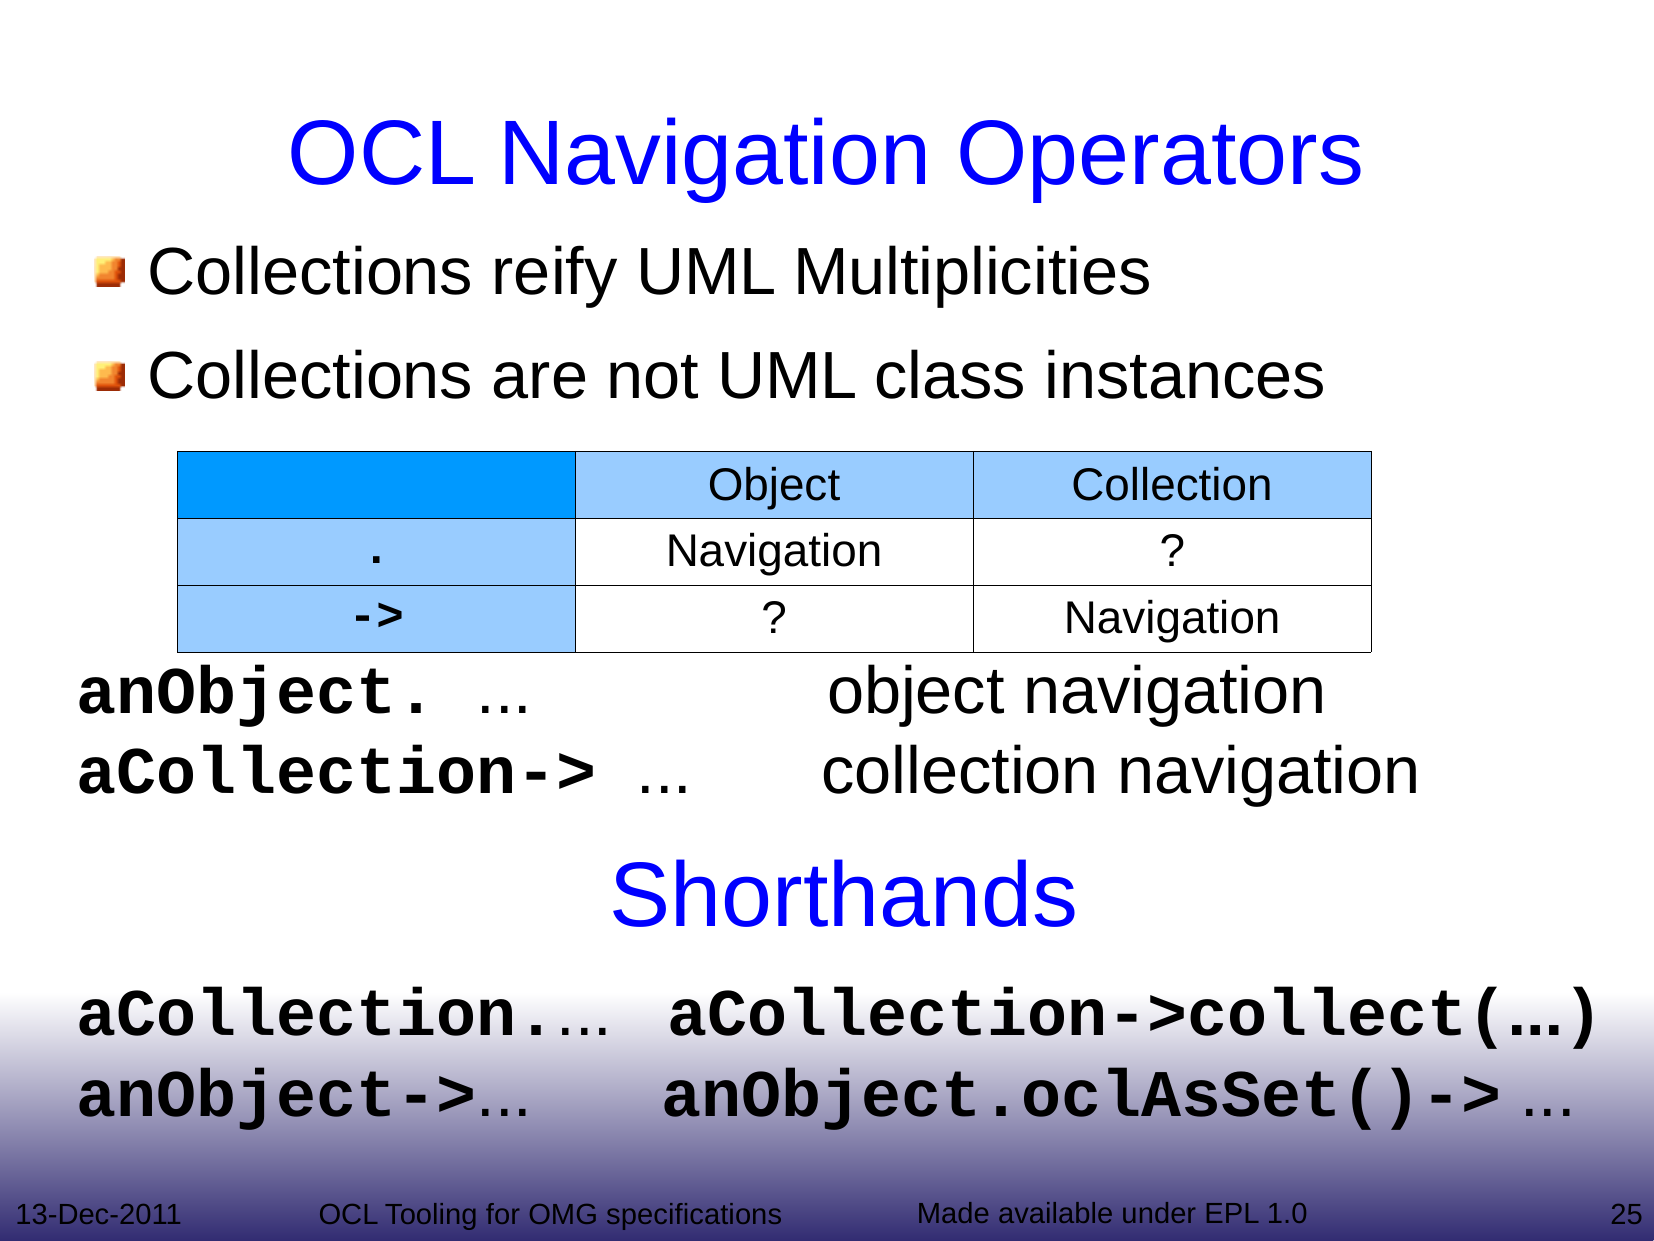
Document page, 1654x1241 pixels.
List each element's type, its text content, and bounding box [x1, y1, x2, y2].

table_cell ? [576, 586, 973, 652]
table_cell -> [178, 586, 575, 652]
table_cell ? [974, 519, 1371, 585]
table_cell Navigation [576, 519, 973, 585]
table_header Object [576, 452, 973, 518]
list Collections reify UML Multiplicities Collections are not UML class instances anObject. ... object navigation aCollection-> ... collection navigation Shorthands aCollection.... aCollection->collect(...) anObject->... anObject.oclAsSet()-> ... [76, 234, 1613, 1137]
table_cell Navigation [974, 586, 1371, 652]
table_header [178, 452, 575, 518]
title OCL Navigation Operators [82, 49, 1571, 234]
table_header Collection [974, 452, 1371, 518]
table_cell . [178, 519, 575, 585]
